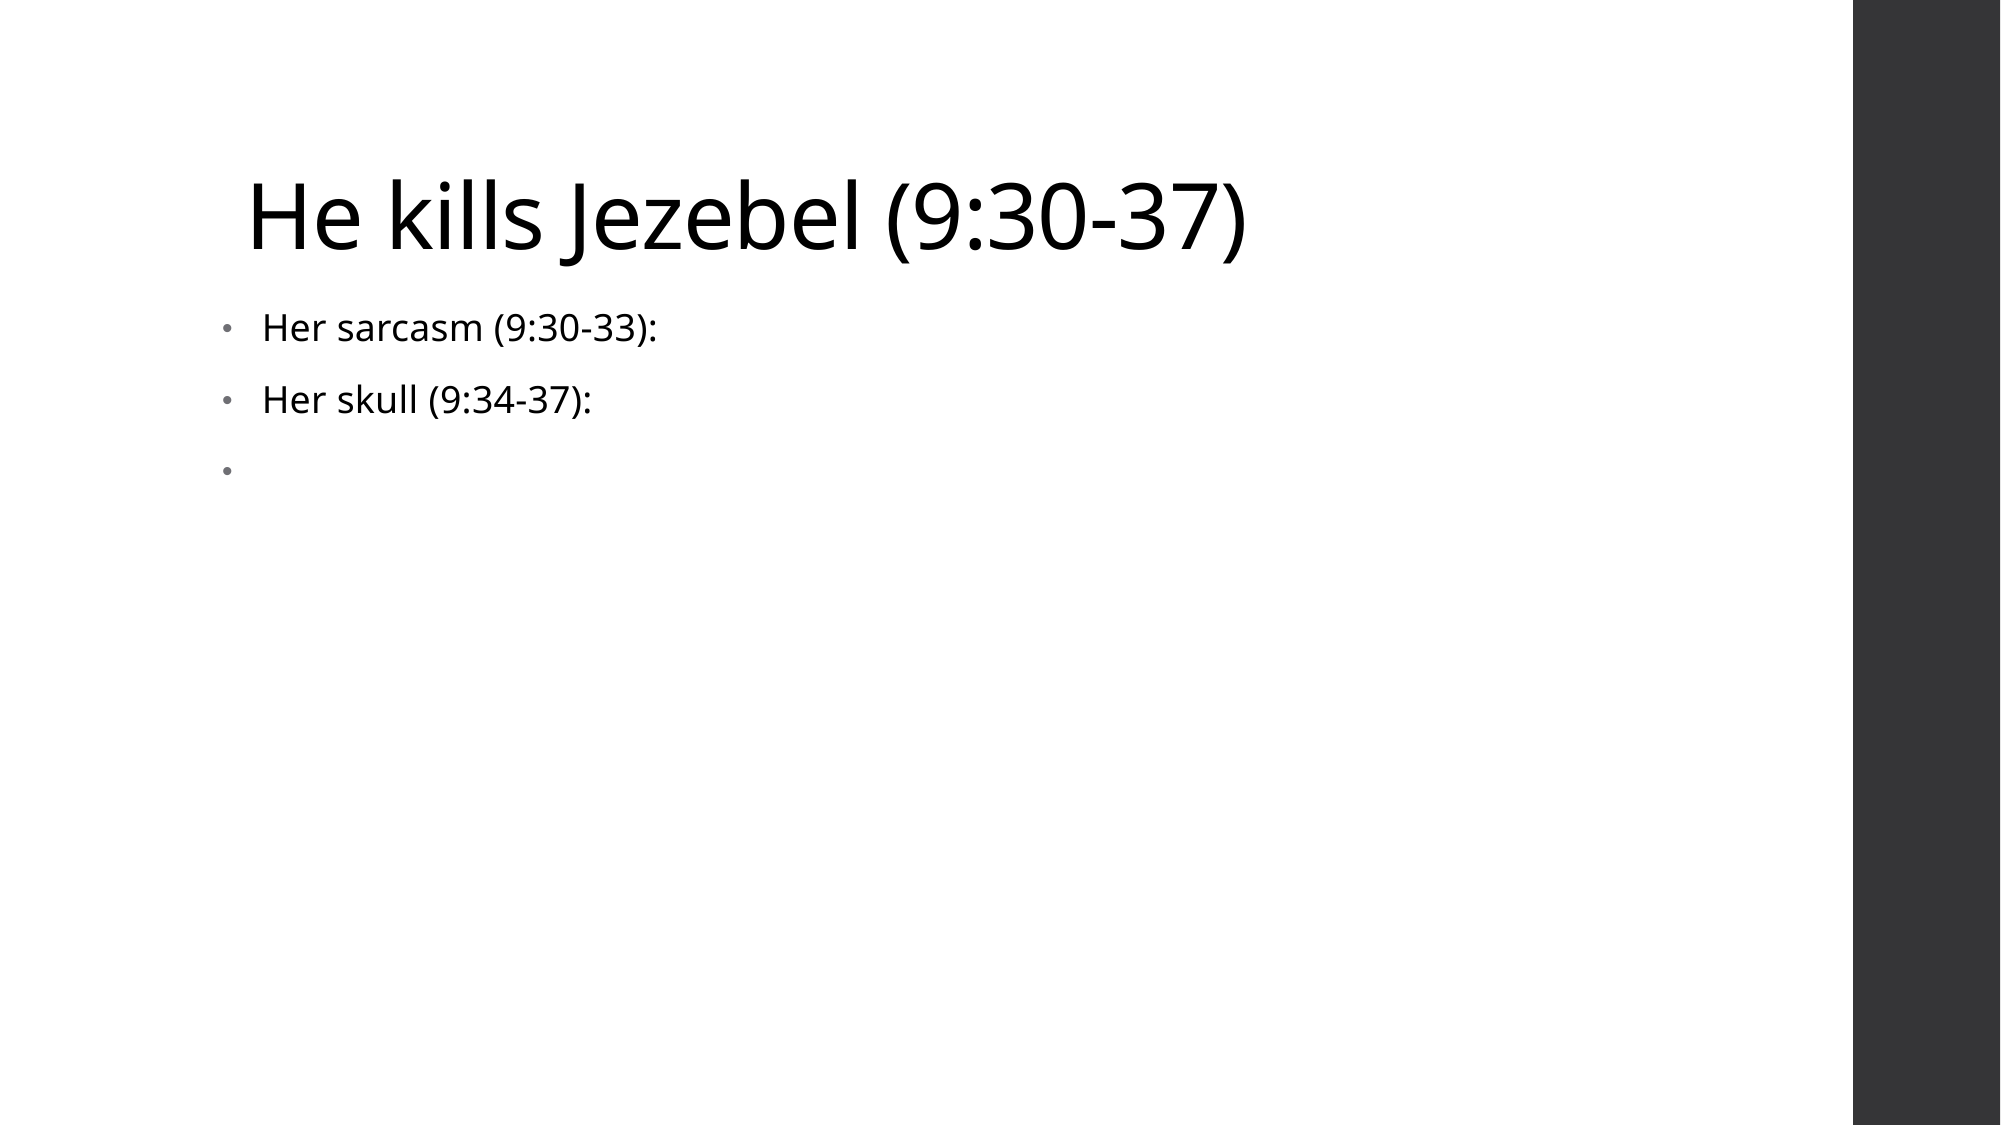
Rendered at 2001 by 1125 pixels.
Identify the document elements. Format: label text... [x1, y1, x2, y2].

title He kills Jezebel (9:30-37) [206, 60, 1797, 278]
list Her sarcasm (9:30-33): Her skull (9:34-37): [206, 299, 1617, 1014]
